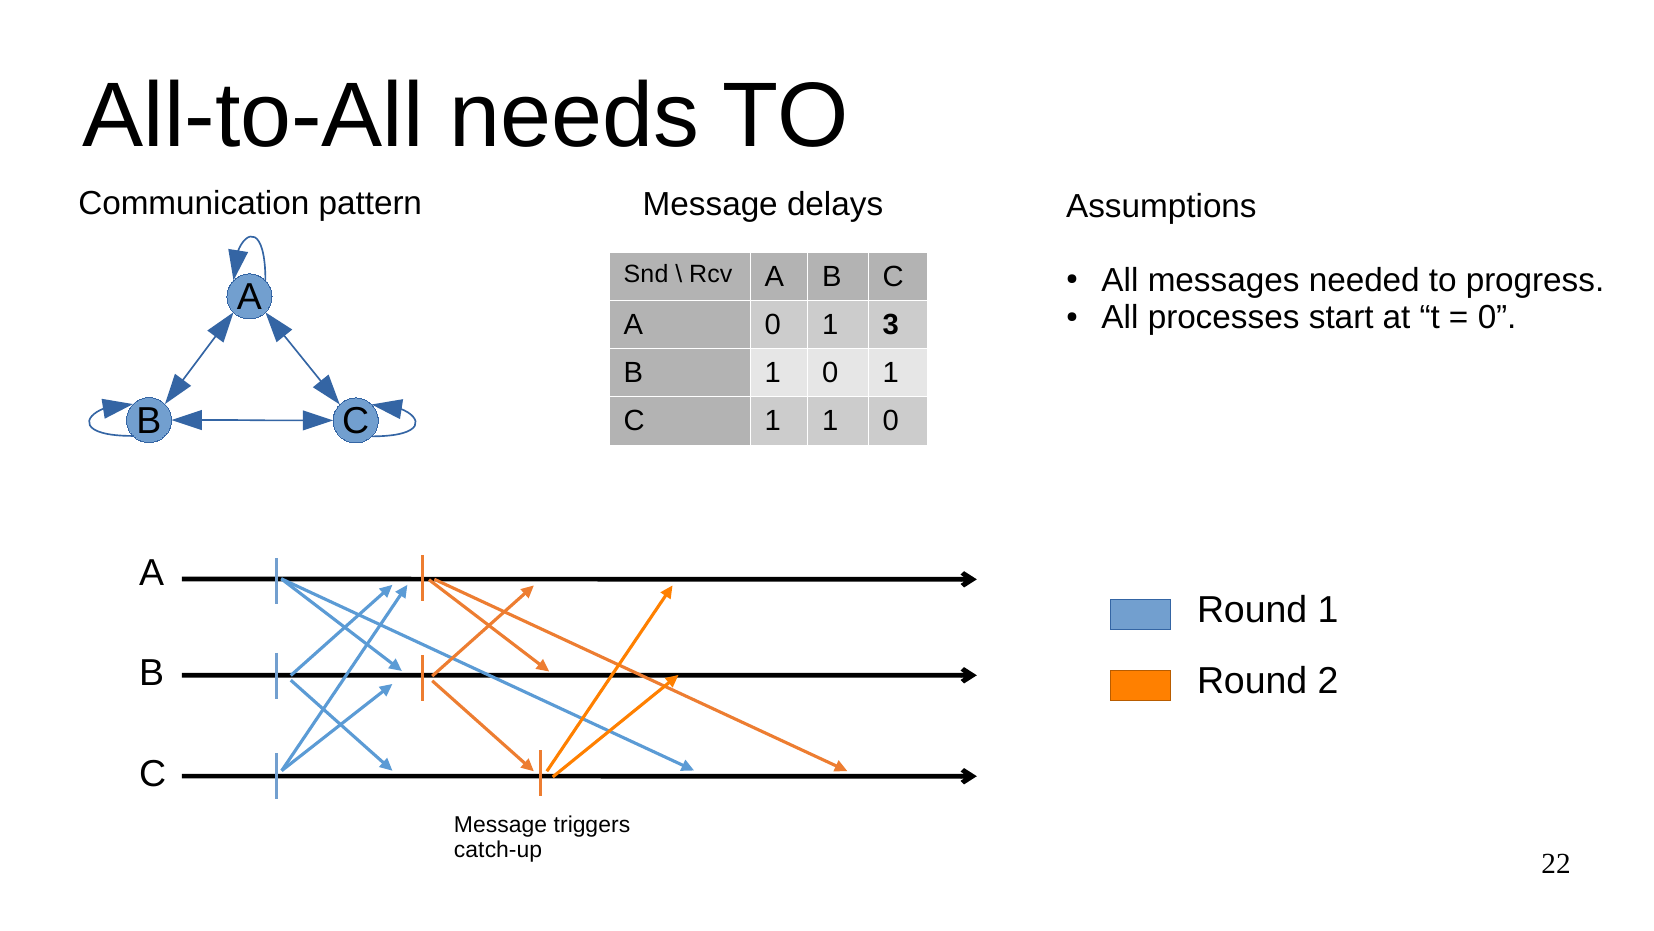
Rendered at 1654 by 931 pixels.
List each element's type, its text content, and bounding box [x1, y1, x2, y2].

text_box A [124, 543, 179, 601]
table_header B [808, 253, 868, 300]
table_cell 1 [751, 397, 807, 445]
text_box Message delays [627, 178, 910, 235]
table_cell 0 [751, 301, 807, 348]
text_box Round 1 [1182, 581, 1354, 639]
table_header A [751, 253, 807, 300]
text_box Communication pattern [63, 177, 481, 229]
table_header C [869, 253, 927, 300]
text_box [1110, 599, 1171, 630]
table_cell 1 [869, 349, 927, 396]
table_cell A [610, 301, 750, 348]
table_cell 3 [869, 301, 927, 348]
table_cell 1 [808, 301, 868, 348]
text_box Assumptions All messages needed to progress. All processes start at “t = 0”. [1051, 180, 1621, 344]
table_cell 0 [808, 349, 868, 396]
table_cell 0 [869, 397, 927, 445]
table_cell 1 [751, 349, 807, 396]
table_cell C [610, 397, 750, 445]
table_cell 1 [808, 397, 868, 445]
text_box A [226, 273, 273, 319]
text_box B [124, 644, 180, 702]
text_box Round 2 [1182, 652, 1354, 710]
text_box [1110, 670, 1171, 701]
text_box C [124, 744, 182, 802]
table_cell B [610, 349, 750, 396]
title All-to-All needs TO [82, 37, 1571, 193]
table_header Snd \ Rcv [610, 253, 750, 300]
text_box C [333, 397, 379, 443]
text_box B [126, 397, 172, 443]
text_box Message triggers catch-up [439, 804, 646, 871]
